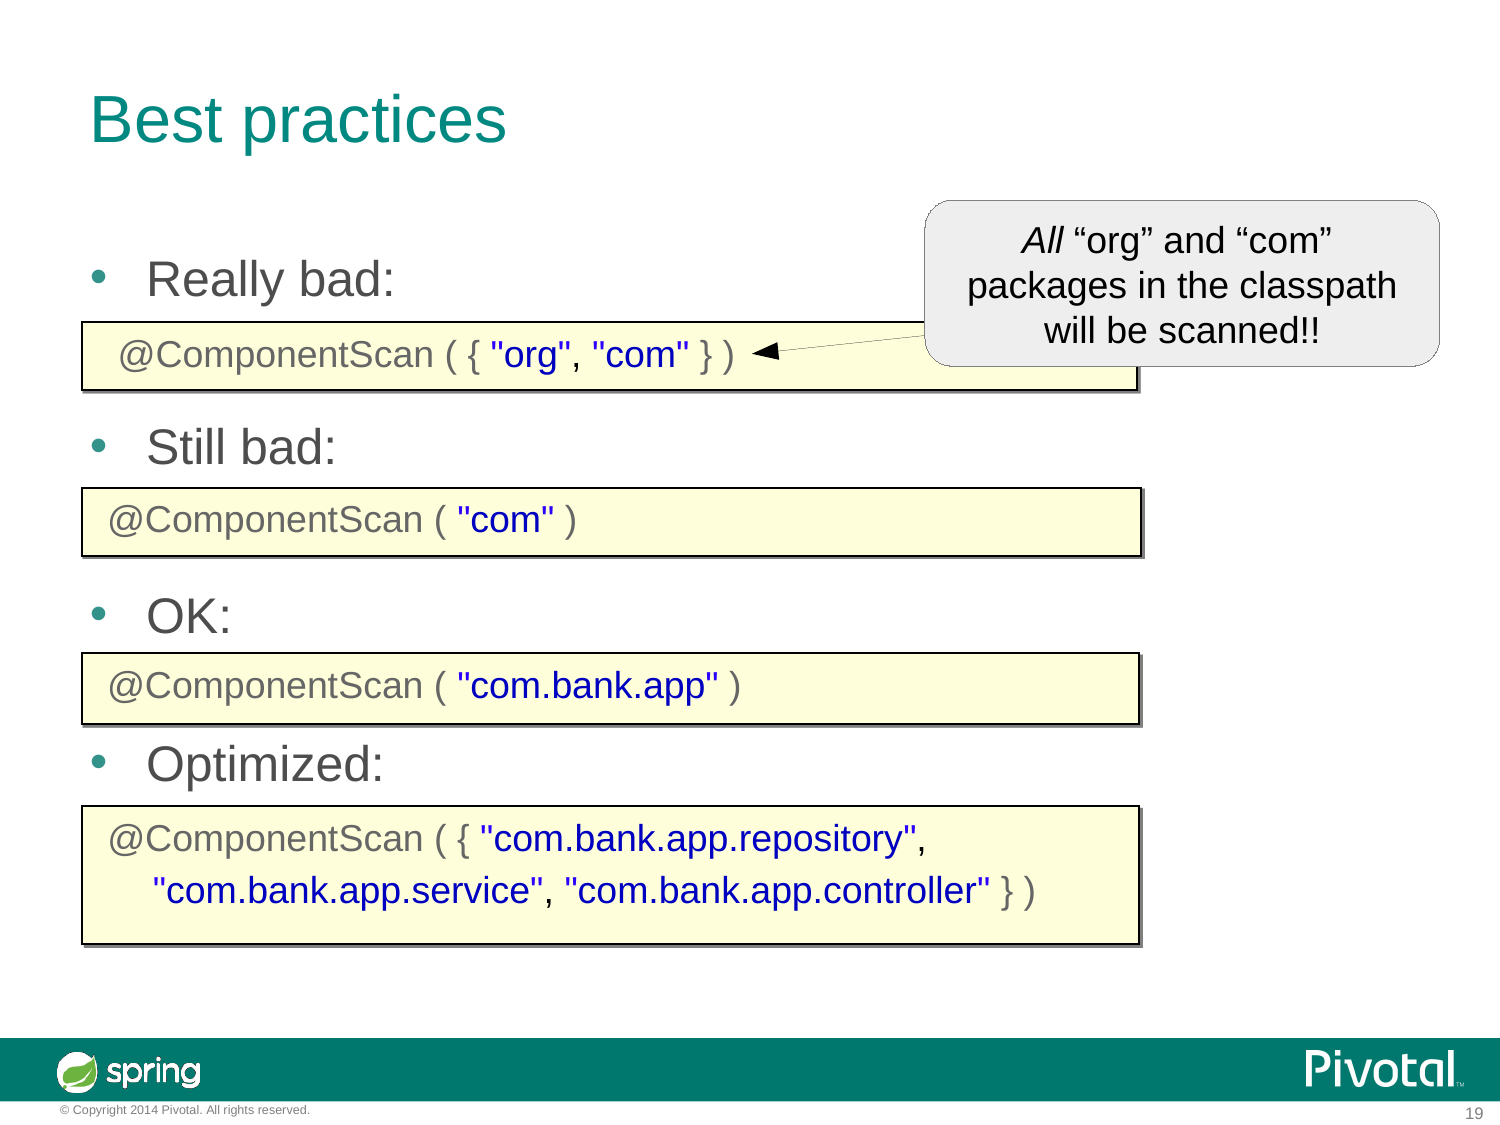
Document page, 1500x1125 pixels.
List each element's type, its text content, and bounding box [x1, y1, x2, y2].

text_box All “org” and “com” packages in the classpath will be scanned!! [924, 200, 1440, 367]
list Really bad: Still bad: OK: Optimized: [75, 238, 1426, 982]
title Best practices [75, 45, 1426, 187]
picture [32, 1041, 210, 1103]
picture [1306, 1050, 1464, 1087]
